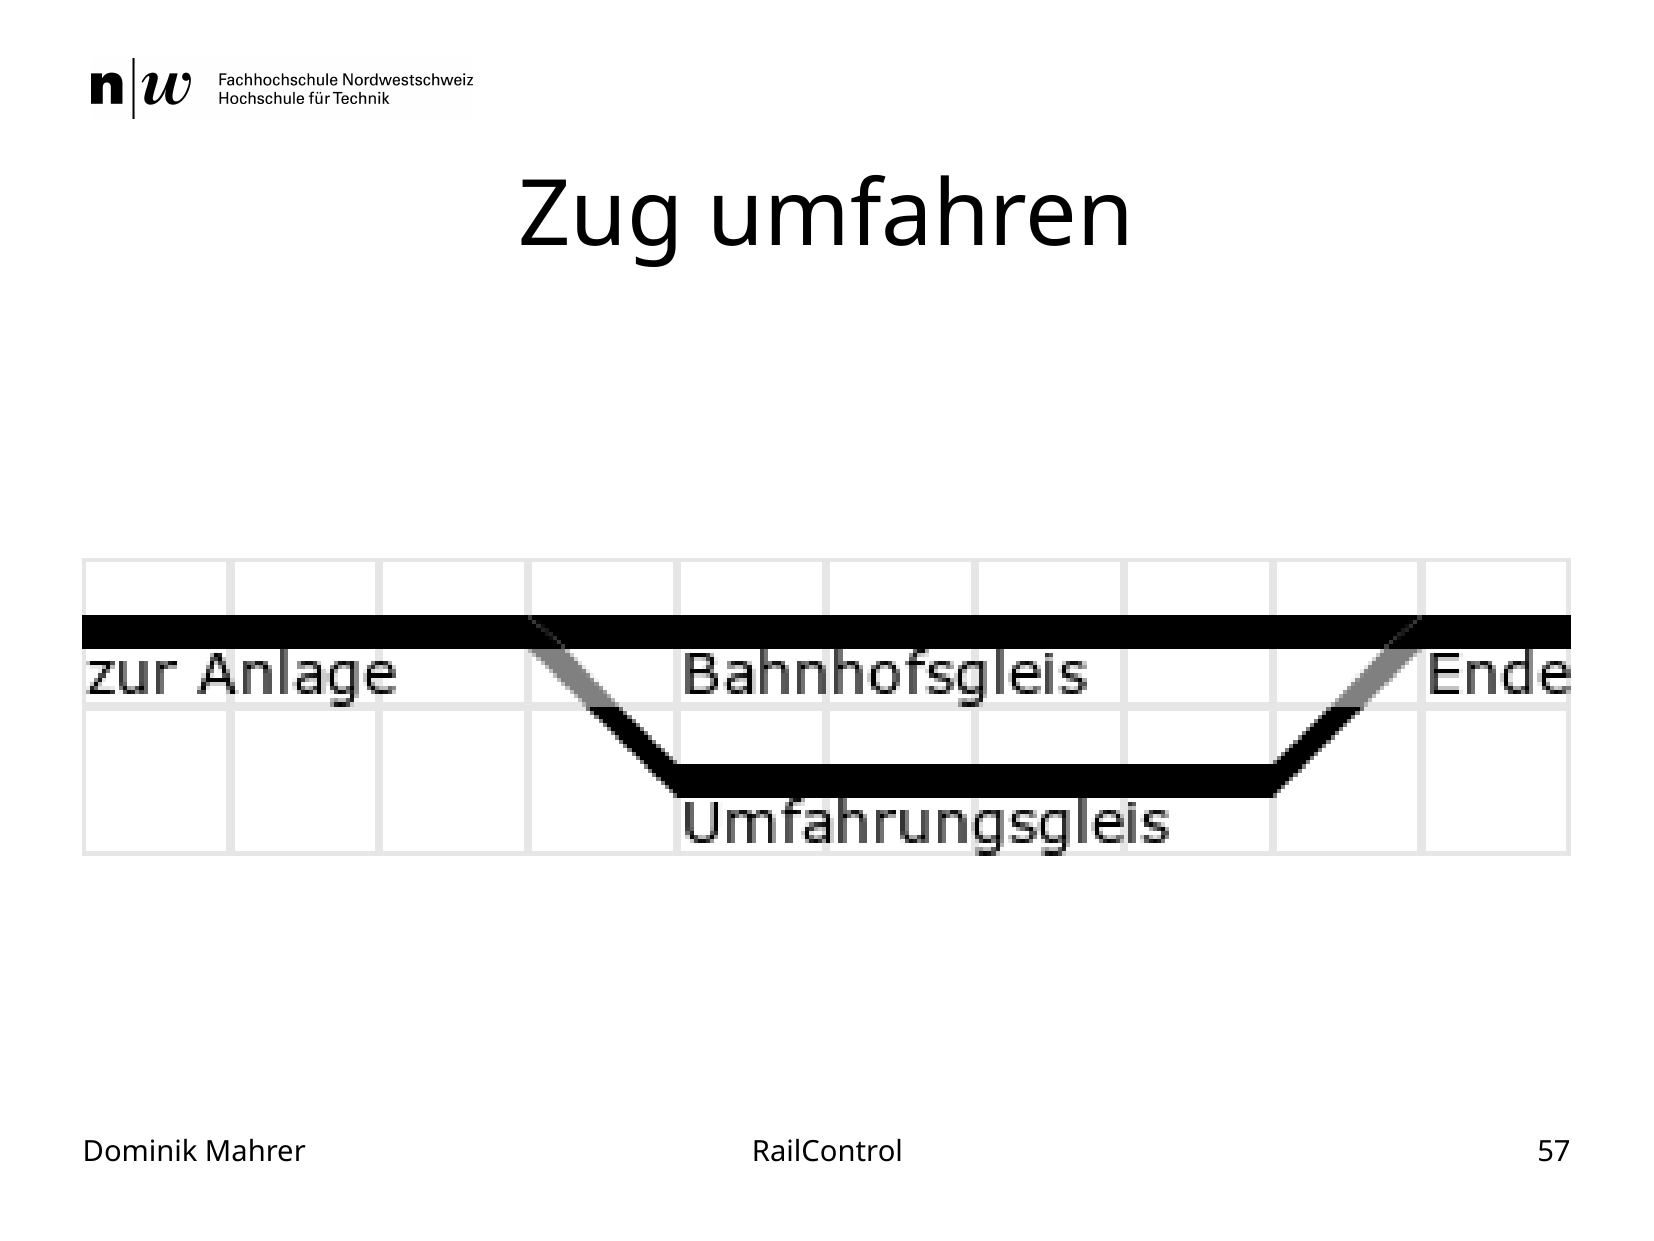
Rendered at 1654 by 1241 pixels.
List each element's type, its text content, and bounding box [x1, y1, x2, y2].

picture [82, 558, 1571, 856]
title Zug umfahren [82, 153, 1571, 267]
picture [91, 58, 473, 119]
